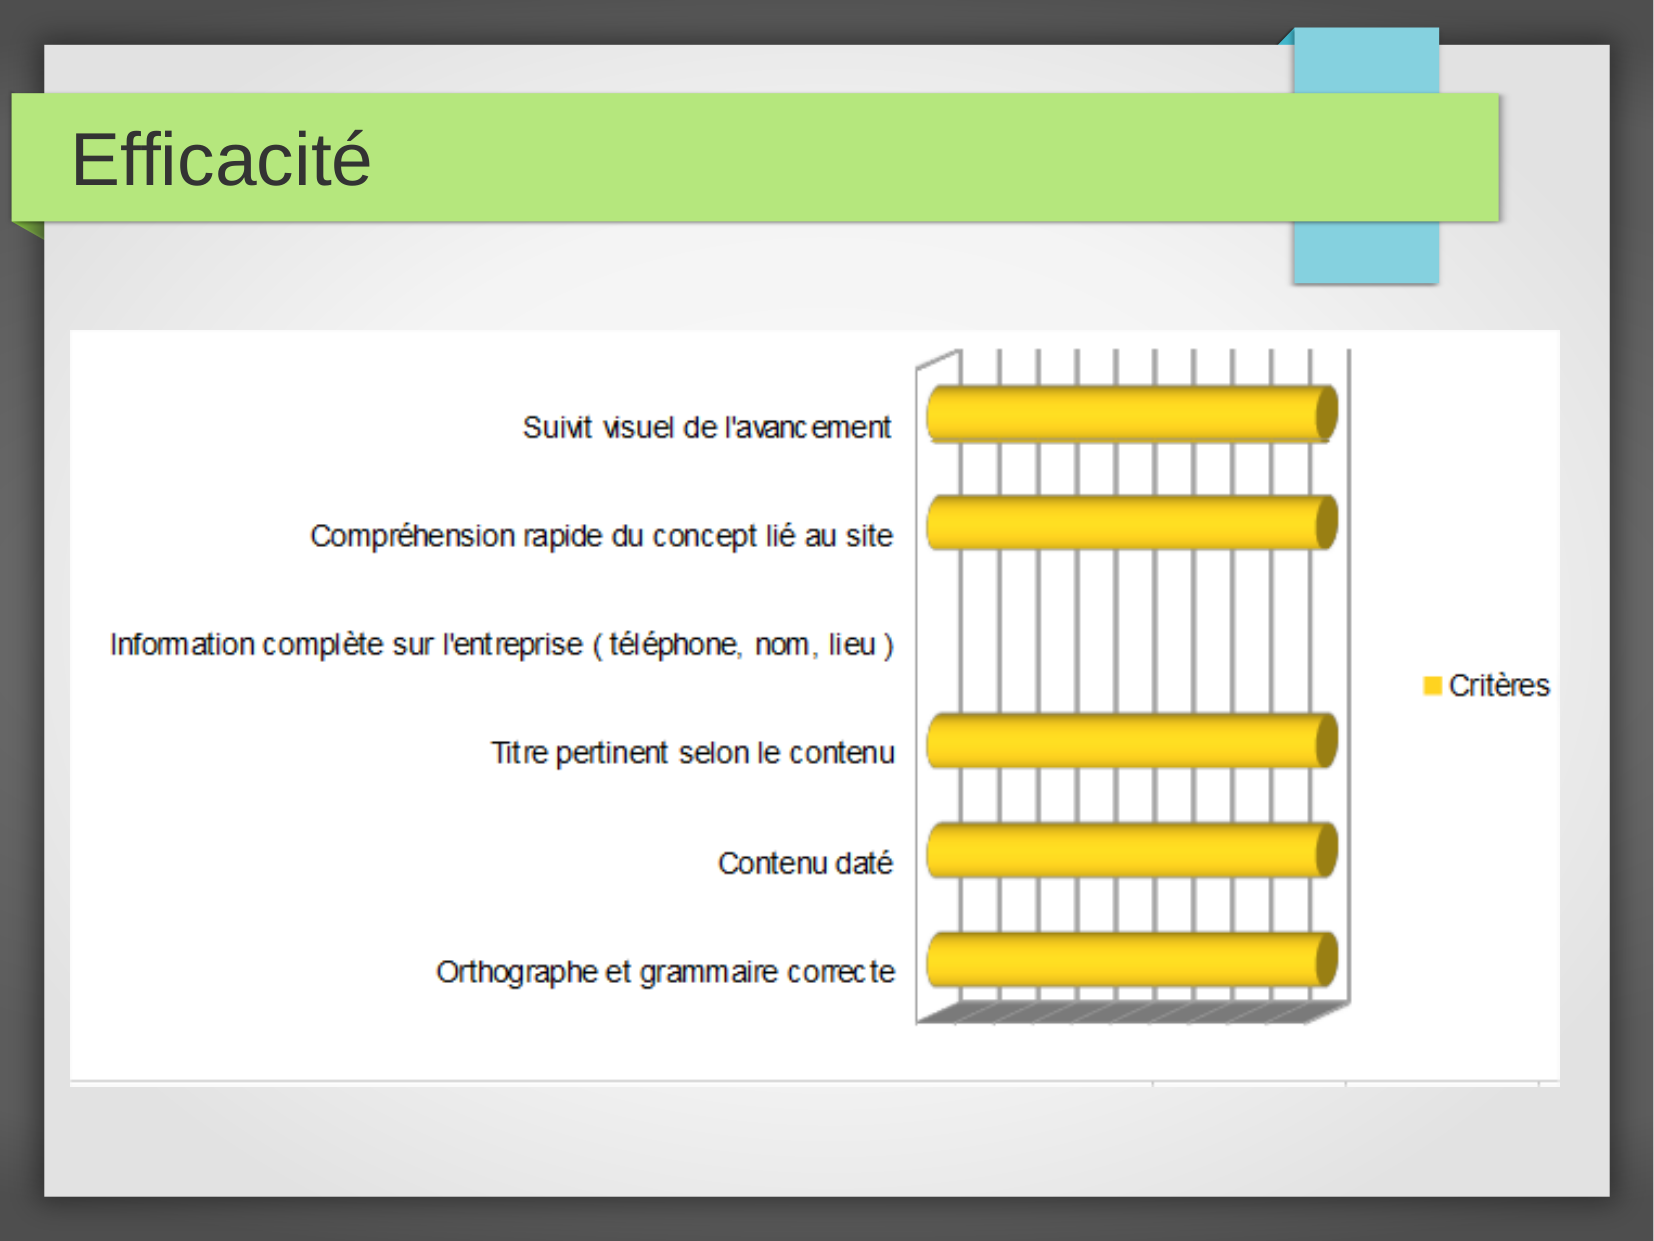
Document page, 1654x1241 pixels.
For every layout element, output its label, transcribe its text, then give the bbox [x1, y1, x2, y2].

picture [0, 0, 1654, 1241]
title Efficacité [70, 106, 1229, 213]
